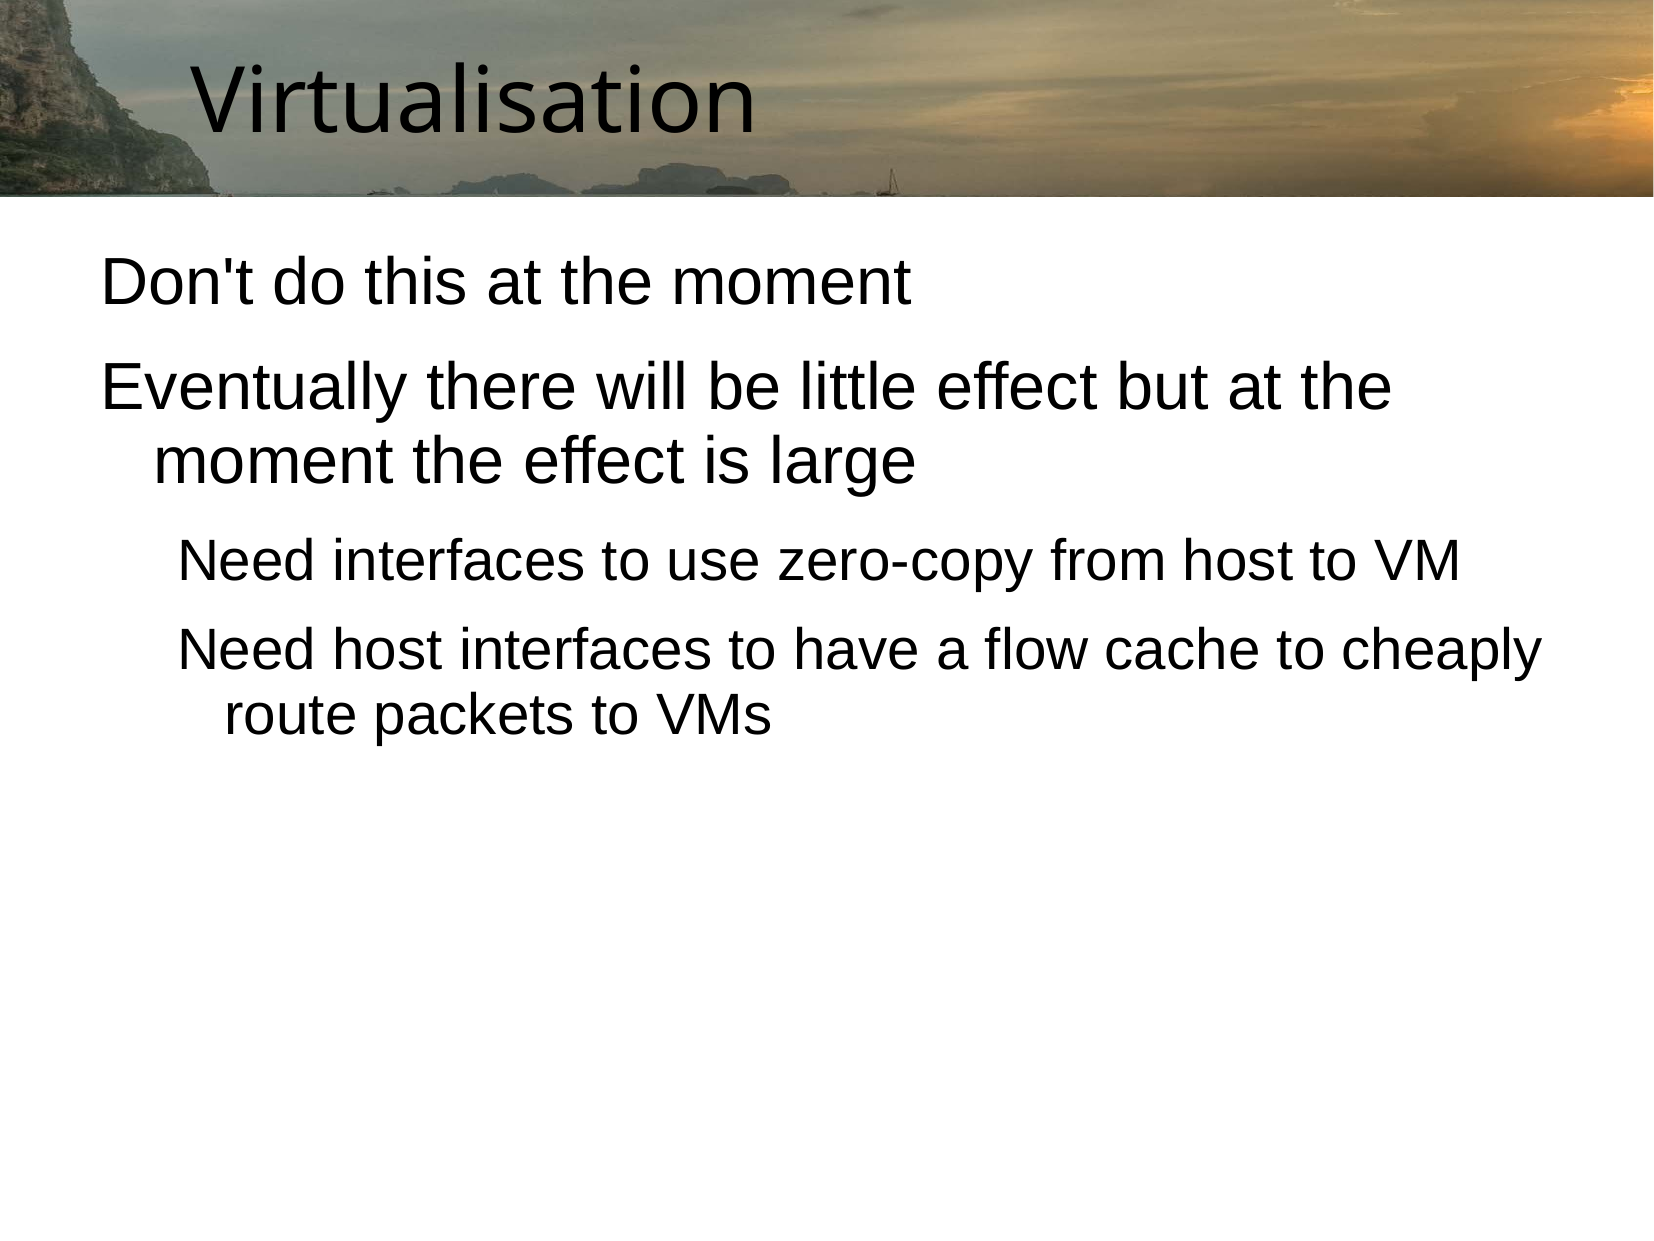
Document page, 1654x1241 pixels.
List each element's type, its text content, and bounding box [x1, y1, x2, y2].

picture [0, 0, 1654, 197]
title Virtualisation [190, 0, 1571, 194]
list Don't do this at the moment Eventually there will be little effect but at the moment the effect is large Need interfaces to use zero-copy from host to VM Need host interfaces to have a flow cache to cheaply route packets to VMs [82, 244, 1571, 1225]
